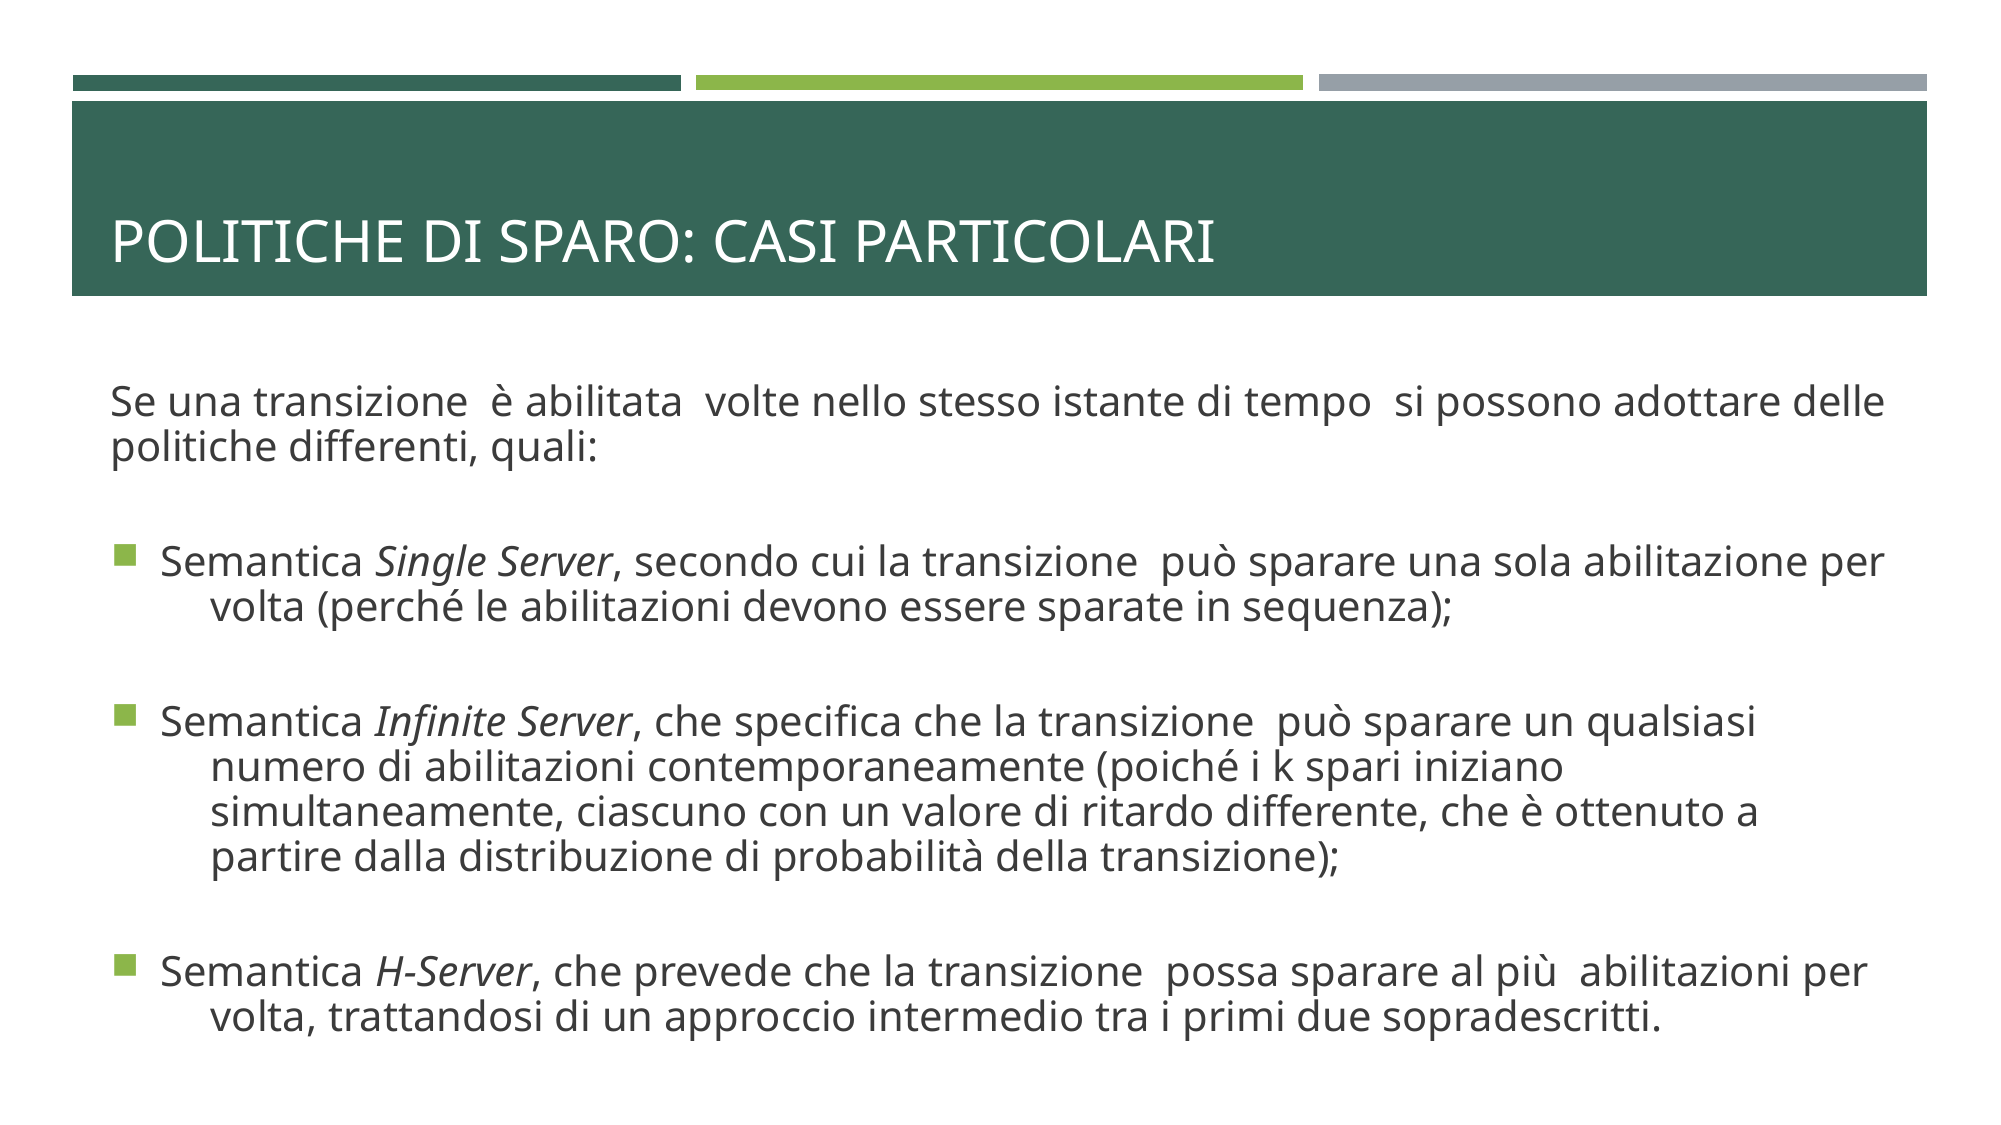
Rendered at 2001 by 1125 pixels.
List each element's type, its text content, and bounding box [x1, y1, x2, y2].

list Se una transizione è abilitata volte nello stesso istante di tempo si possono adottare delle politiche differenti, quali: Semantica Single Server, secondo cui la transizione può sparare una sola abilitazione per volta (perché le abilitazioni devono essere sparate in sequenza); Semantica Infinite Server, che specifica che la transizione può sparare un qualsiasi numero di abilitazioni contemporaneamente (poiché i k spari iniziano simultaneamente, ciascuno con un valore di ritardo differente, che è ottenuto a partire dalla distribuzione di probabilità della transizione); Semantica H-Server, che prevede che la transizione possa sparare al più abilitazioni per volta, trattandosi di un approccio intermedio tra i primi due sopradescritti. [95, 336, 1905, 1085]
title Politiche di sparo: casi particolari [95, 115, 1905, 282]
